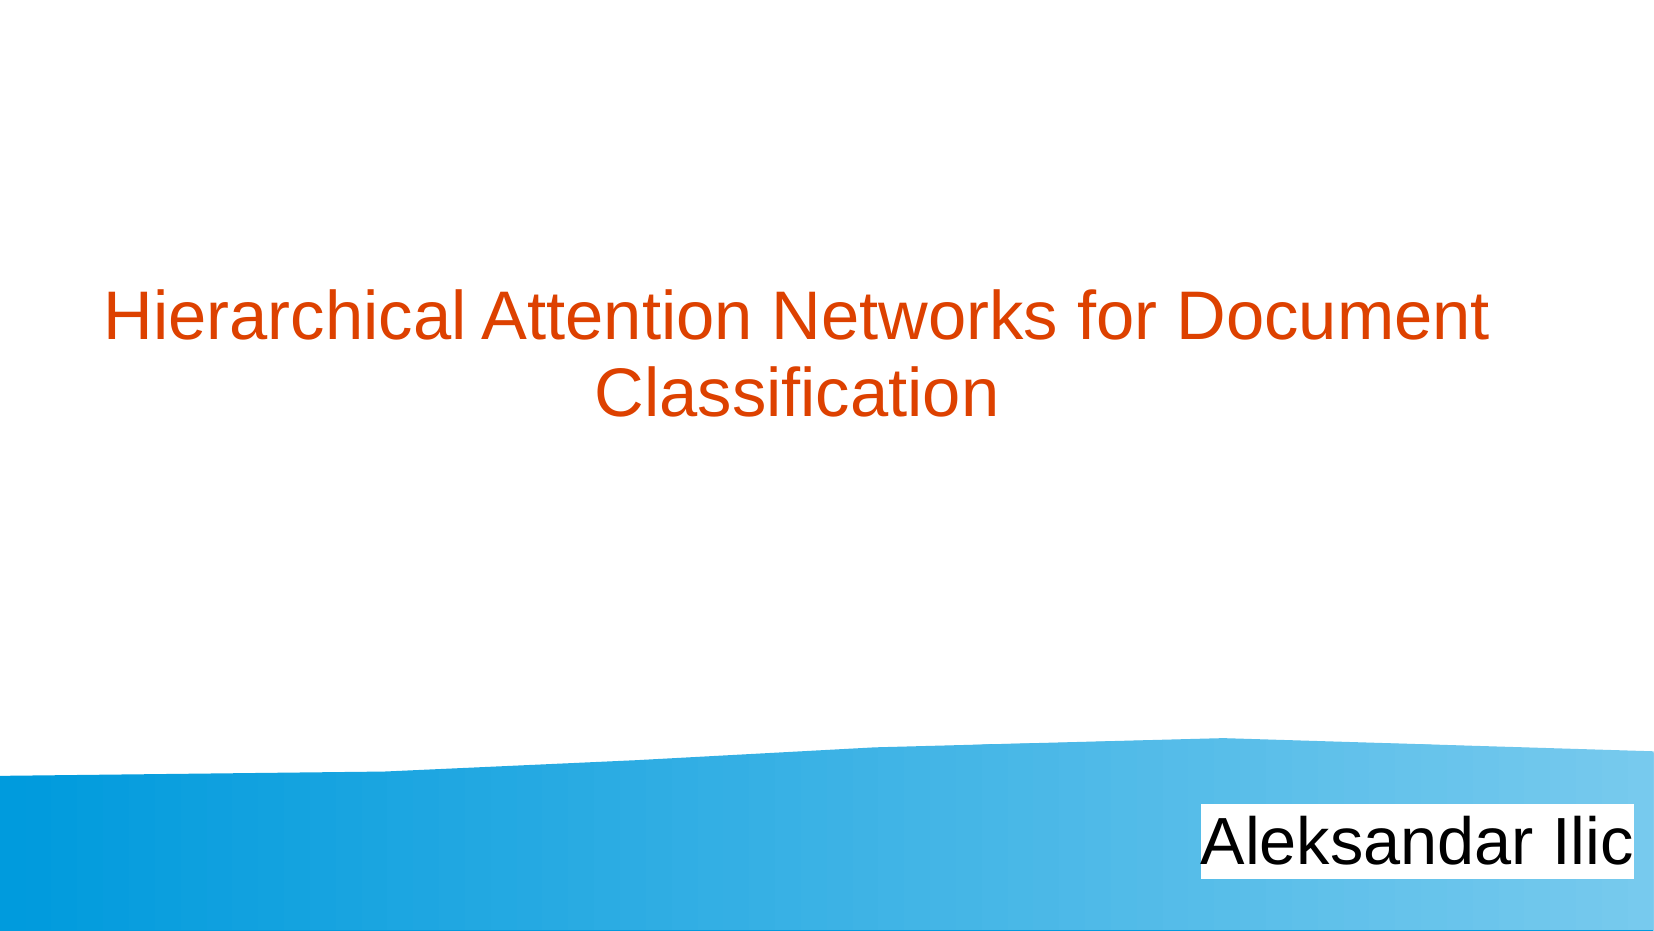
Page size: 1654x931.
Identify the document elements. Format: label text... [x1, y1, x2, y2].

title Hierarchical Attention Networks for Document Classification [59, 265, 1536, 443]
subtitle Aleksandar Ilic [915, 531, 1654, 931]
